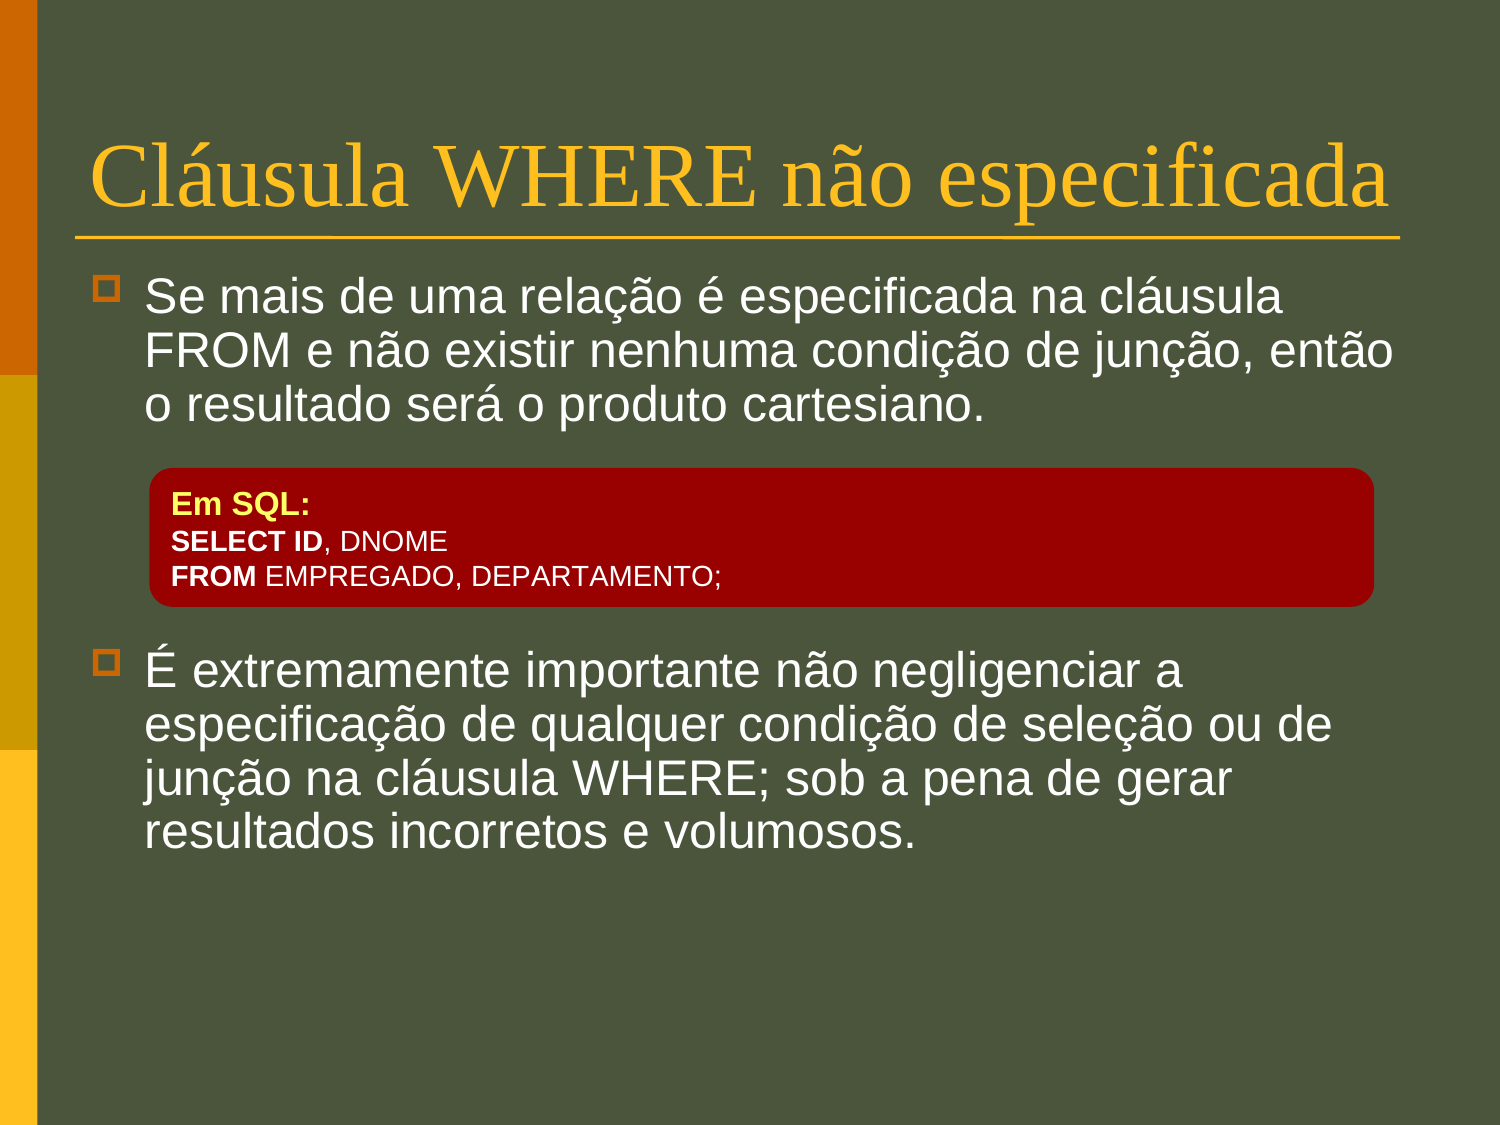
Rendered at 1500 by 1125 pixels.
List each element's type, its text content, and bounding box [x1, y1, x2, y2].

list Se mais de uma relação é especificada na cláusula FROM e não existir nenhuma condição de junção, então o resultado será o produto cartesiano. É extremamente importante não negligenciar a especificação de qualquer condição de seleção ou de junção na cláusula WHERE; sob a pena de gerar resultados incorretos e volumosos. [75, 262, 1426, 1006]
text_box Em SQL: SELECT ID, DNOME FROM EMPREGADO, DEPARTAMENTO; [149, 467, 1375, 607]
title Cláusula WHERE não especificada [75, 45, 1426, 233]
